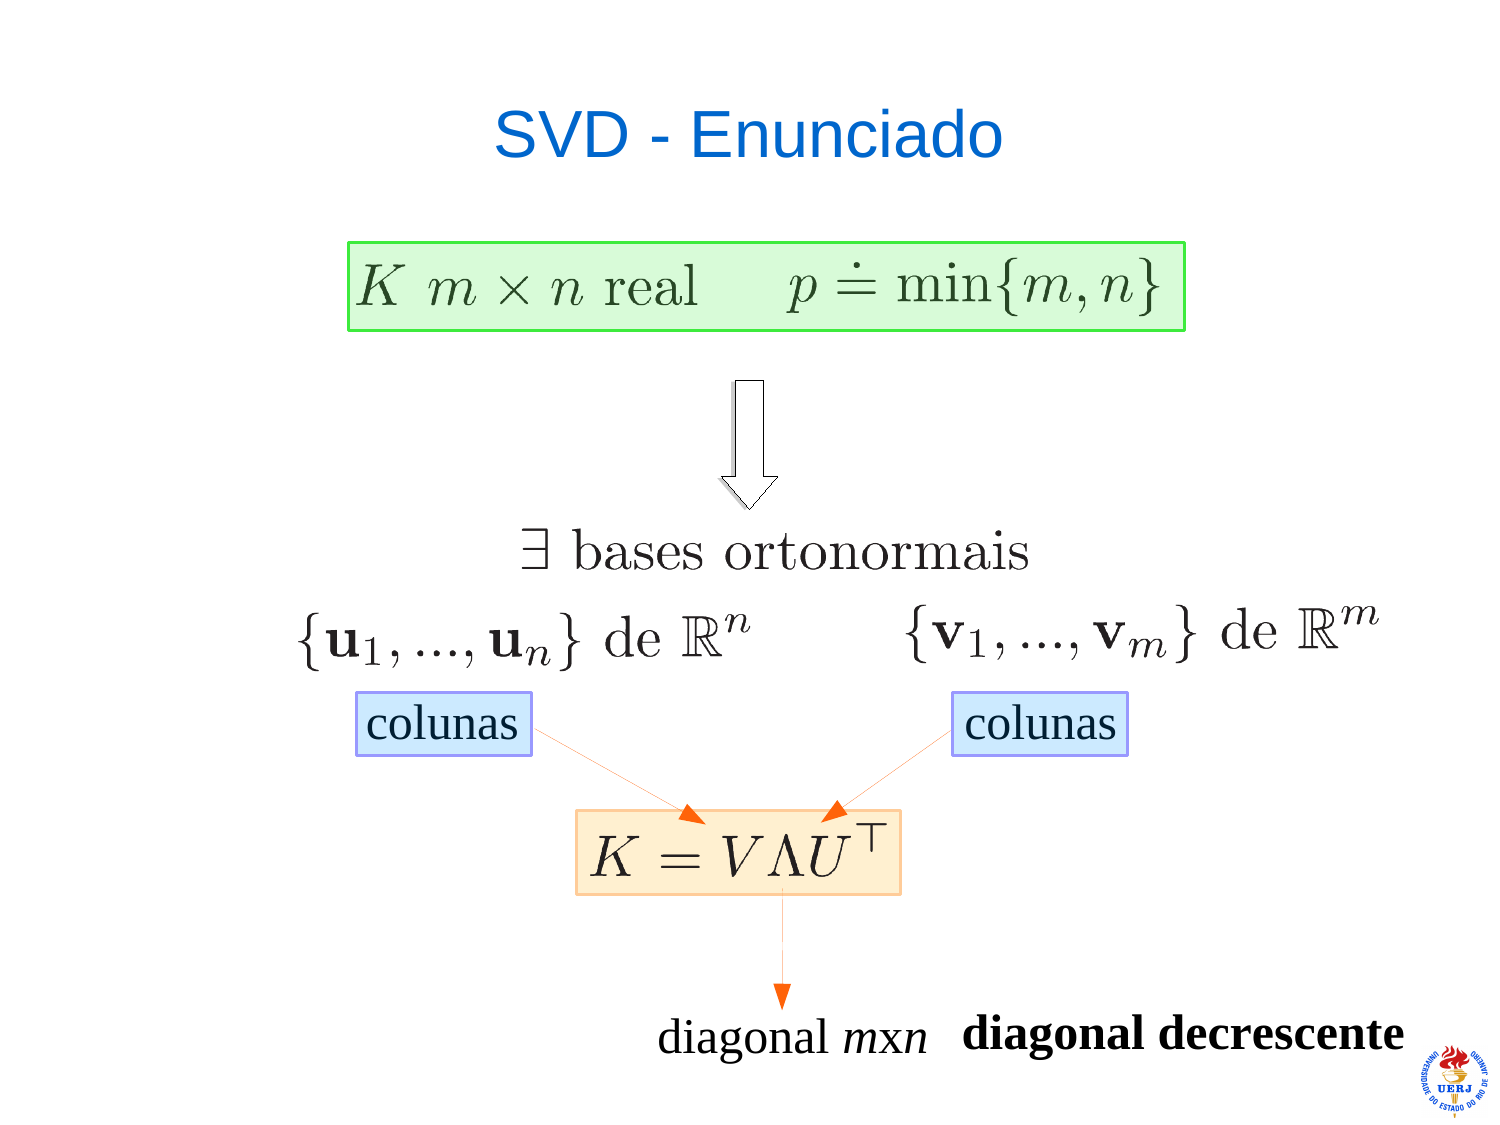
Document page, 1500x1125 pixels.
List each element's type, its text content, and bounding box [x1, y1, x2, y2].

picture [891, 597, 1393, 668]
text_box colunas [351, 691, 534, 758]
picture [514, 523, 1035, 576]
picture [284, 605, 762, 676]
picture [583, 819, 899, 884]
text_box diagonal mxn [642, 1005, 944, 1072]
text_box [576, 810, 901, 895]
text_box [348, 242, 1185, 331]
text_box [694, 810, 829, 819]
text_box [356, 692, 532, 756]
text_box diagonal decrescente [946, 1001, 1421, 1068]
text_box colunas [949, 691, 1133, 758]
text_box [952, 692, 1128, 756]
picture [1421, 1045, 1488, 1118]
text_box [717, 380, 778, 511]
title SVD - Enunciado [75, 45, 1424, 232]
